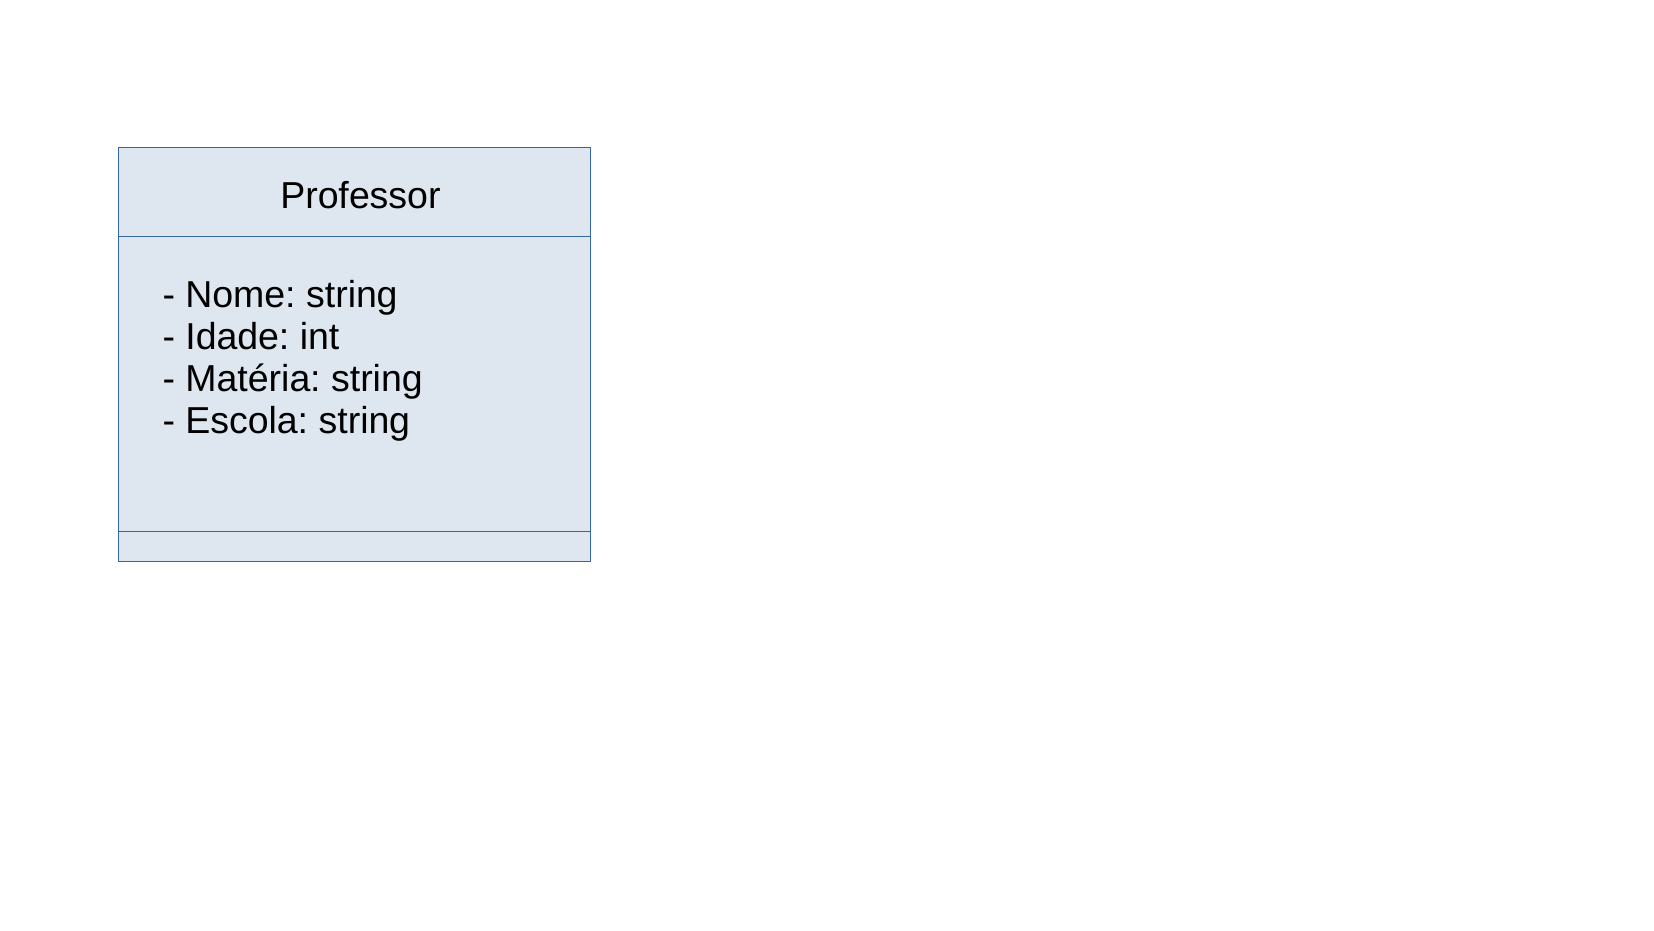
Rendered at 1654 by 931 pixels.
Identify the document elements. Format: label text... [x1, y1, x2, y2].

text_box [118, 147, 591, 236]
text_box Professor [265, 167, 532, 225]
text_box - Nome: string - Idade: int - Matéria: string - Escola: string [147, 265, 562, 502]
text_box [118, 237, 591, 531]
text_box [118, 532, 591, 562]
